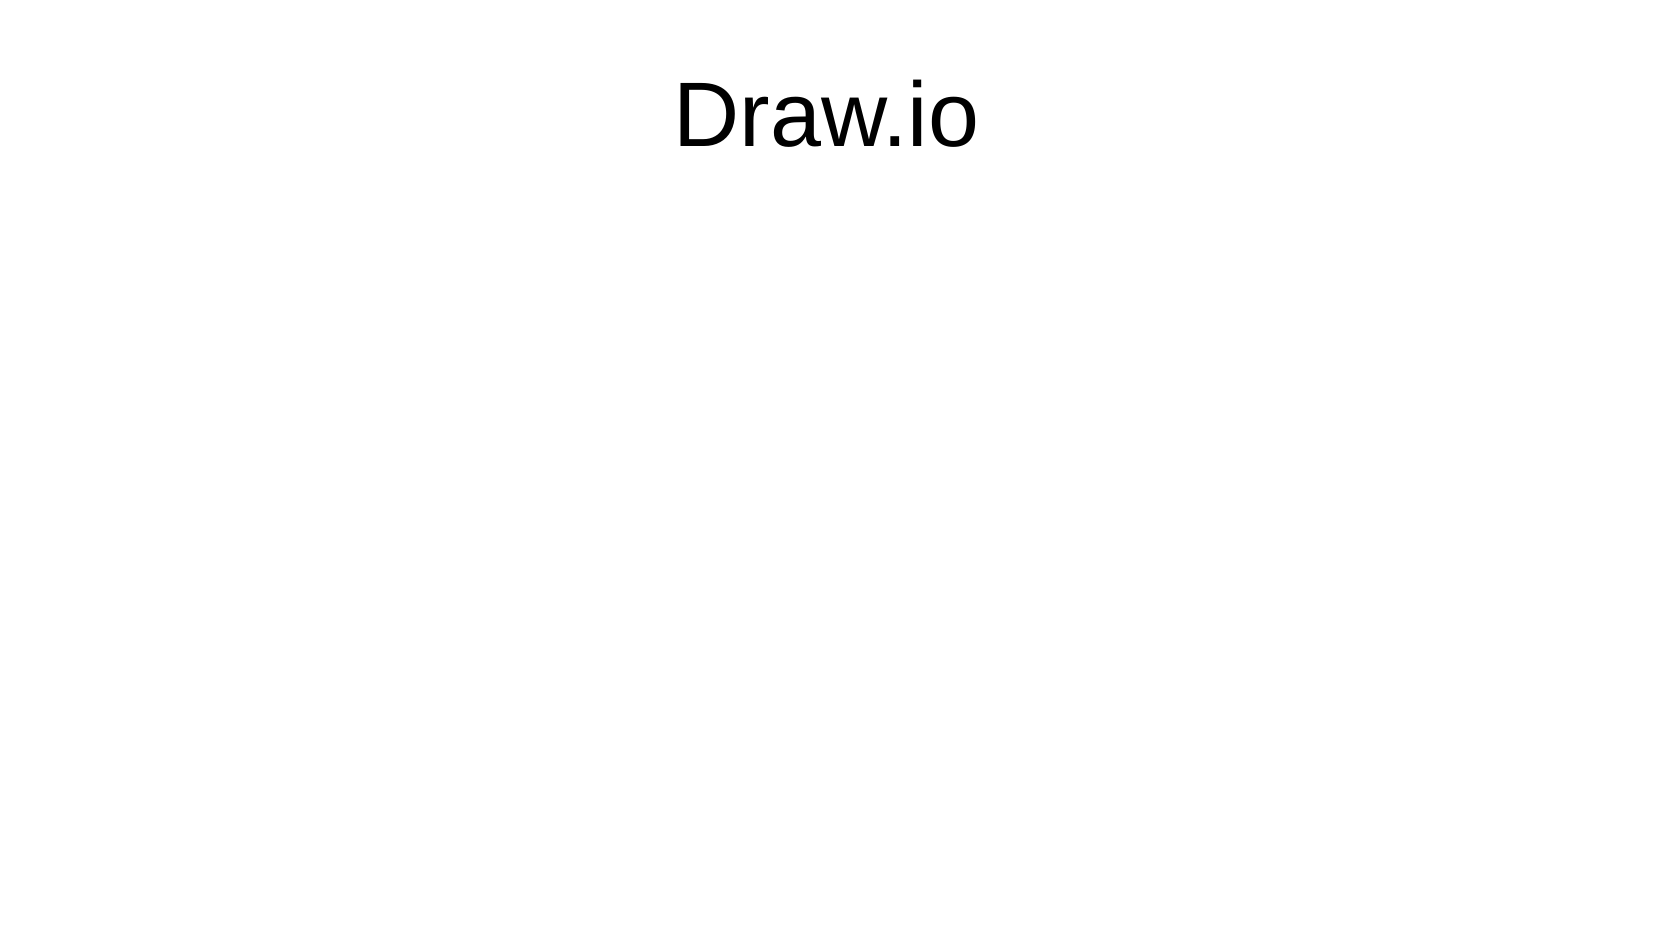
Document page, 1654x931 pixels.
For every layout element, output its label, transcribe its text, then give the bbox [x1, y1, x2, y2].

title Draw.io [82, 37, 1571, 193]
